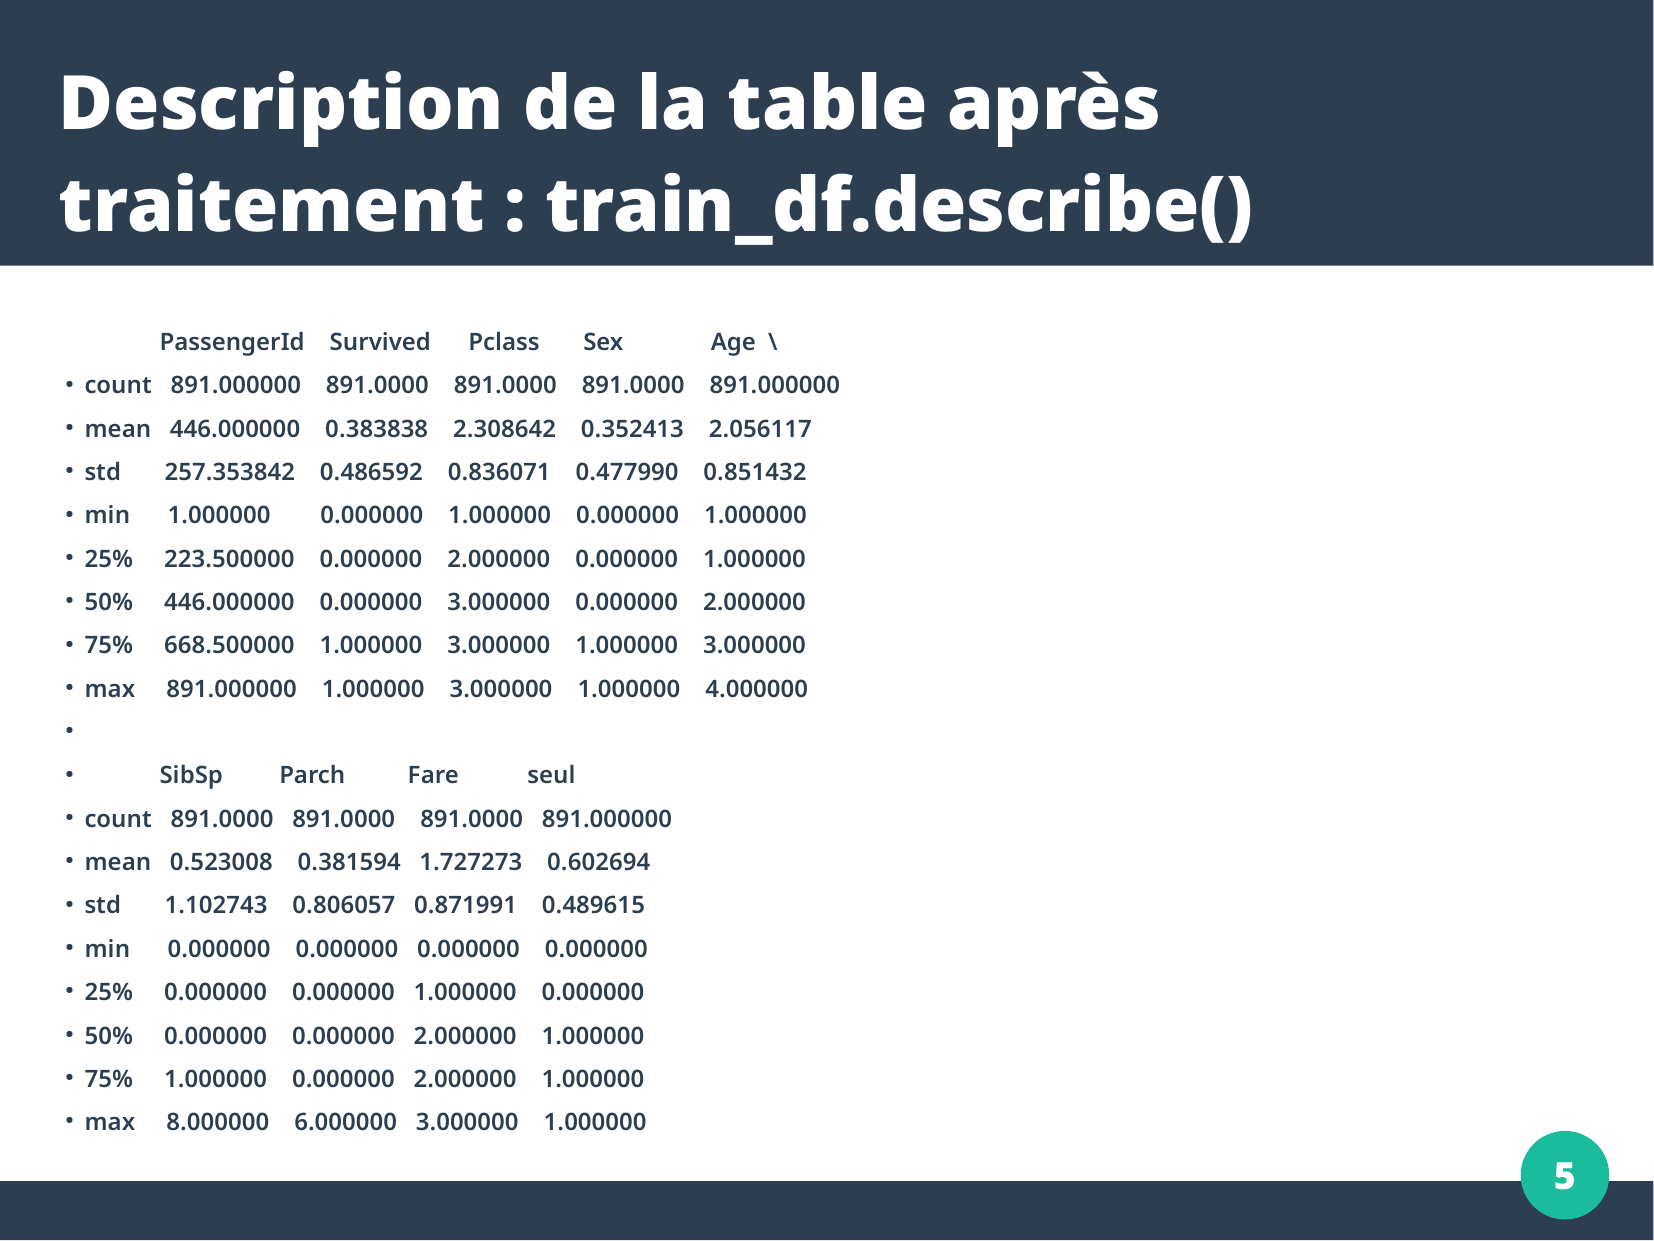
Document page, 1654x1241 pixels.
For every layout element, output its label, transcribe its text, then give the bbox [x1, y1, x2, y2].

list PassengerId Survived Pclass Sex Age \ count 891.000000 891.0000 891.0000 891.0000 891.000000 mean 446.000000 0.383838 2.308642 0.352413 2.056117 std 257.353842 0.486592 0.836071 0.477990 0.851432 min 1.000000 0.000000 1.000000 0.000000 1.000000 25% 223.500000 0.000000 2.000000 0.000000 1.000000 50% 446.000000 0.000000 3.000000 0.000000 2.000000 75% 668.500000 1.000000 3.000000 1.000000 3.000000 max 891.000000 1.000000 3.000000 1.000000 4.000000 SibSp Parch Fare seul count 891.0000 891.0000 891.0000 891.000000 mean 0.523008 0.381594 1.727273 0.602694 std 1.102743 0.806057 0.871991 0.489615 min 0.000000 0.000000 0.000000 0.000000 25% 0.000000 0.000000 1.000000 0.000000 50% 0.000000 0.000000 2.000000 1.000000 75% 1.000000 0.000000 2.000000 1.000000 max 8.000000 6.000000 3.000000 1.000000 [59, 324, 1595, 1152]
title Description de la table après traitement : train_df.describe() [59, 49, 1595, 207]
